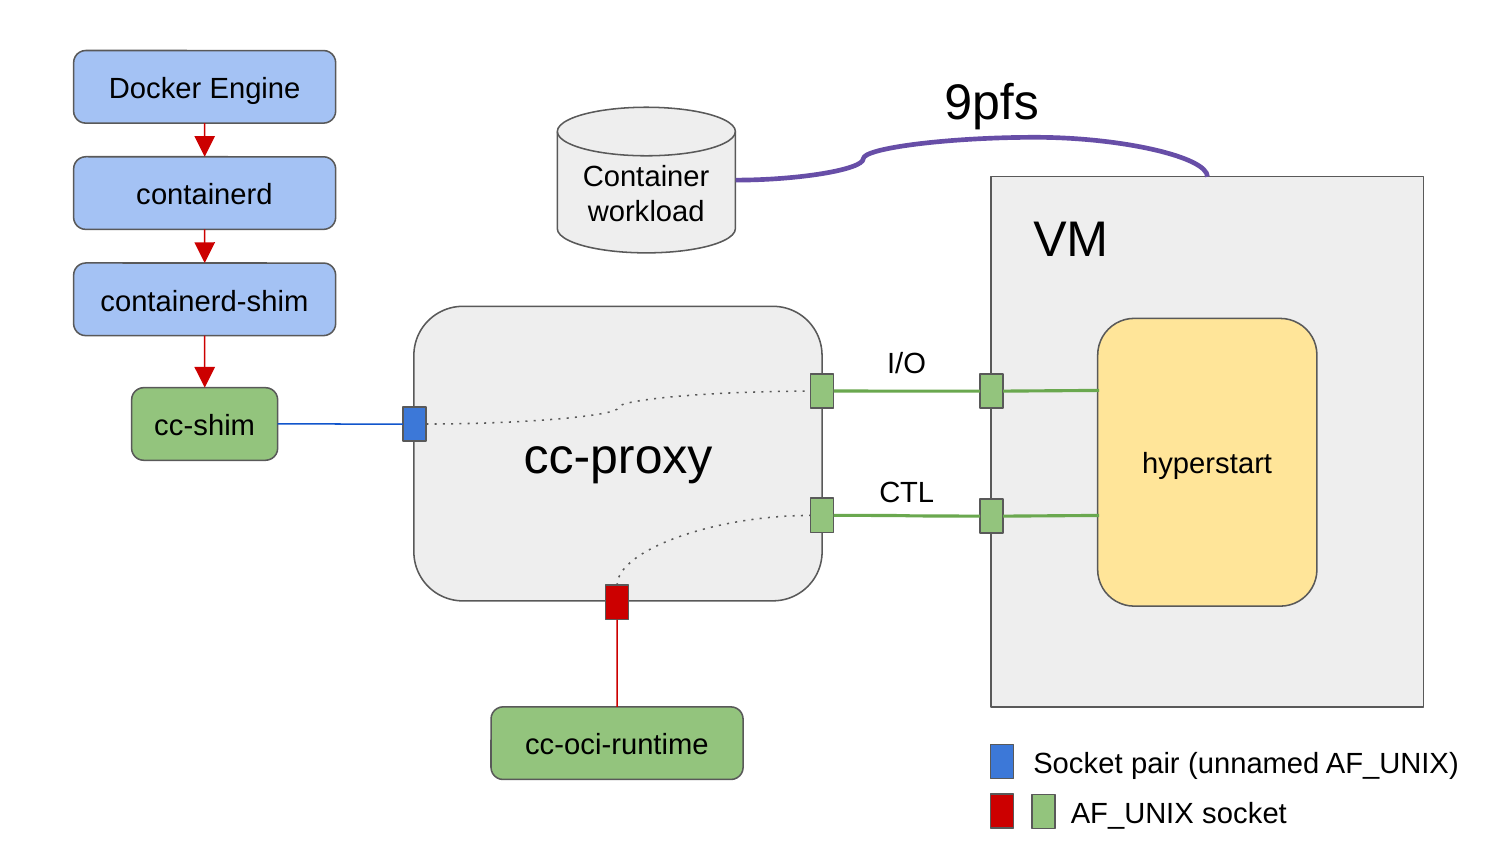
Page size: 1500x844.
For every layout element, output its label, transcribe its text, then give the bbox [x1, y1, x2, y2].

text_box [1031, 794, 1056, 829]
text_box Socket pair (unnamed AF_UNIX) [1018, 729, 1491, 794]
text_box [402, 406, 427, 442]
text_box [979, 176, 1424, 707]
text_box cc-shim [131, 387, 278, 461]
text_box cc-oci-runtime [490, 706, 744, 780]
text_box [990, 793, 1014, 829]
text_box I/O [845, 329, 968, 381]
text_box 9pfs [980, 96, 993, 116]
text_box 9pfs [871, 73, 1112, 126]
text_box [605, 585, 629, 620]
text_box CTL [845, 458, 968, 509]
text_box hyperstart [1097, 318, 1317, 607]
text_box AF_UNIX socket [1055, 779, 1411, 844]
text_box [810, 373, 834, 409]
text_box containerd [73, 156, 336, 230]
text_box Container workload [557, 107, 736, 253]
text_box cc-proxy [413, 306, 823, 601]
text_box containerd-shim [73, 262, 336, 336]
text_box VM [1018, 191, 1197, 273]
text_box Docker Engine [73, 50, 336, 124]
text_box [990, 744, 1014, 779]
text_box [810, 498, 834, 533]
